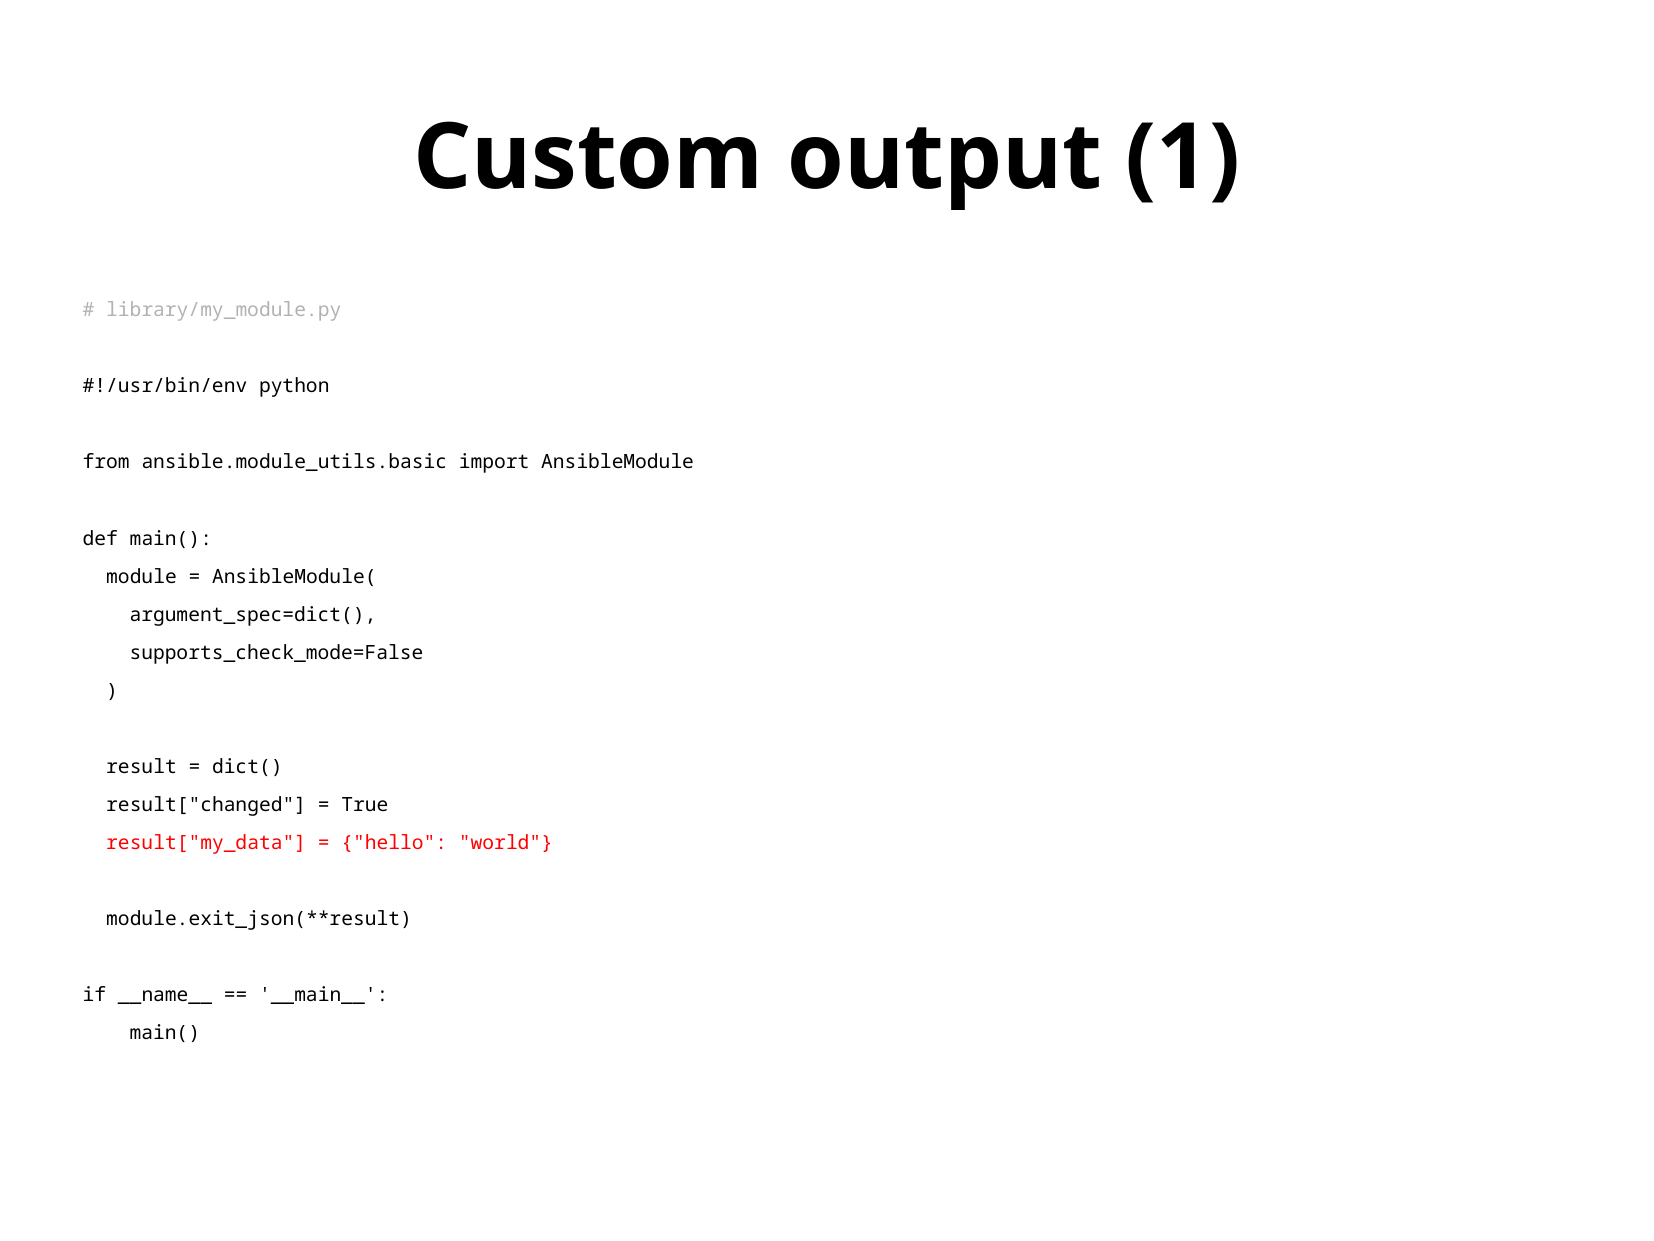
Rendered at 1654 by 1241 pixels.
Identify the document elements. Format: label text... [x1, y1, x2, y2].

title Custom output (1) [82, 49, 1571, 257]
list # library/my_module.py #!/usr/bin/env python from ansible.module_utils.basic import AnsibleModule def main(): module = AnsibleModule( argument_spec=dict(), supports_check_mode=False ) result = dict() result["changed"] = True result["my_data"] = {"hello": "world"} module.exit_json(**result) if __name__ == '__main__': main() [82, 290, 1571, 1052]
